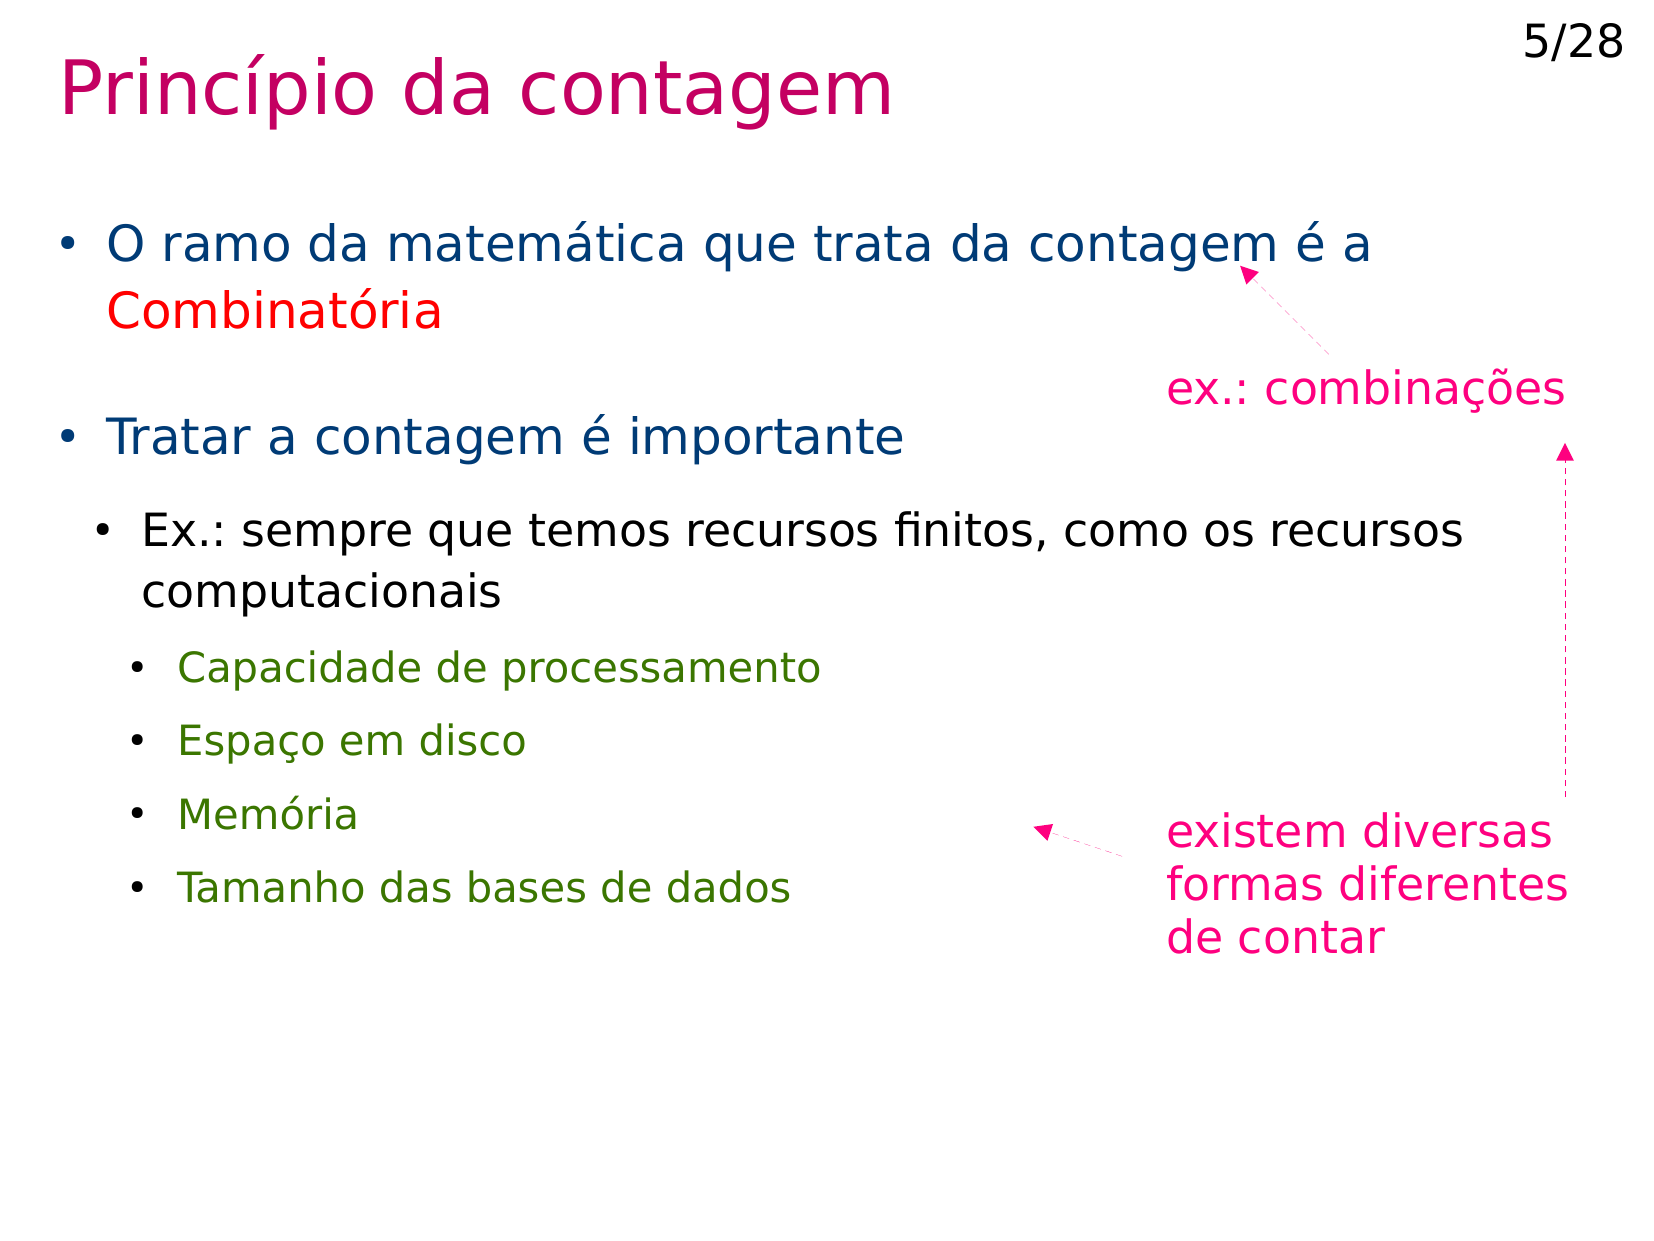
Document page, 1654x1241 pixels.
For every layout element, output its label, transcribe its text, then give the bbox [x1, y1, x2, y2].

text_box ex.: combinações [1151, 354, 1625, 457]
text_box existem diversas formas diferentes de contar [1151, 797, 1636, 1123]
list O ramo da matemática que trata da contagem é a Combinatória Tratar a contagem é importante Ex.: sempre que temos recursos finitos, como os recursos computacionais Capacidade de processamento Espaço em disco Memória Tamanho das bases de dados [59, 206, 1625, 1211]
title Princípio da contagem [59, 29, 1625, 148]
